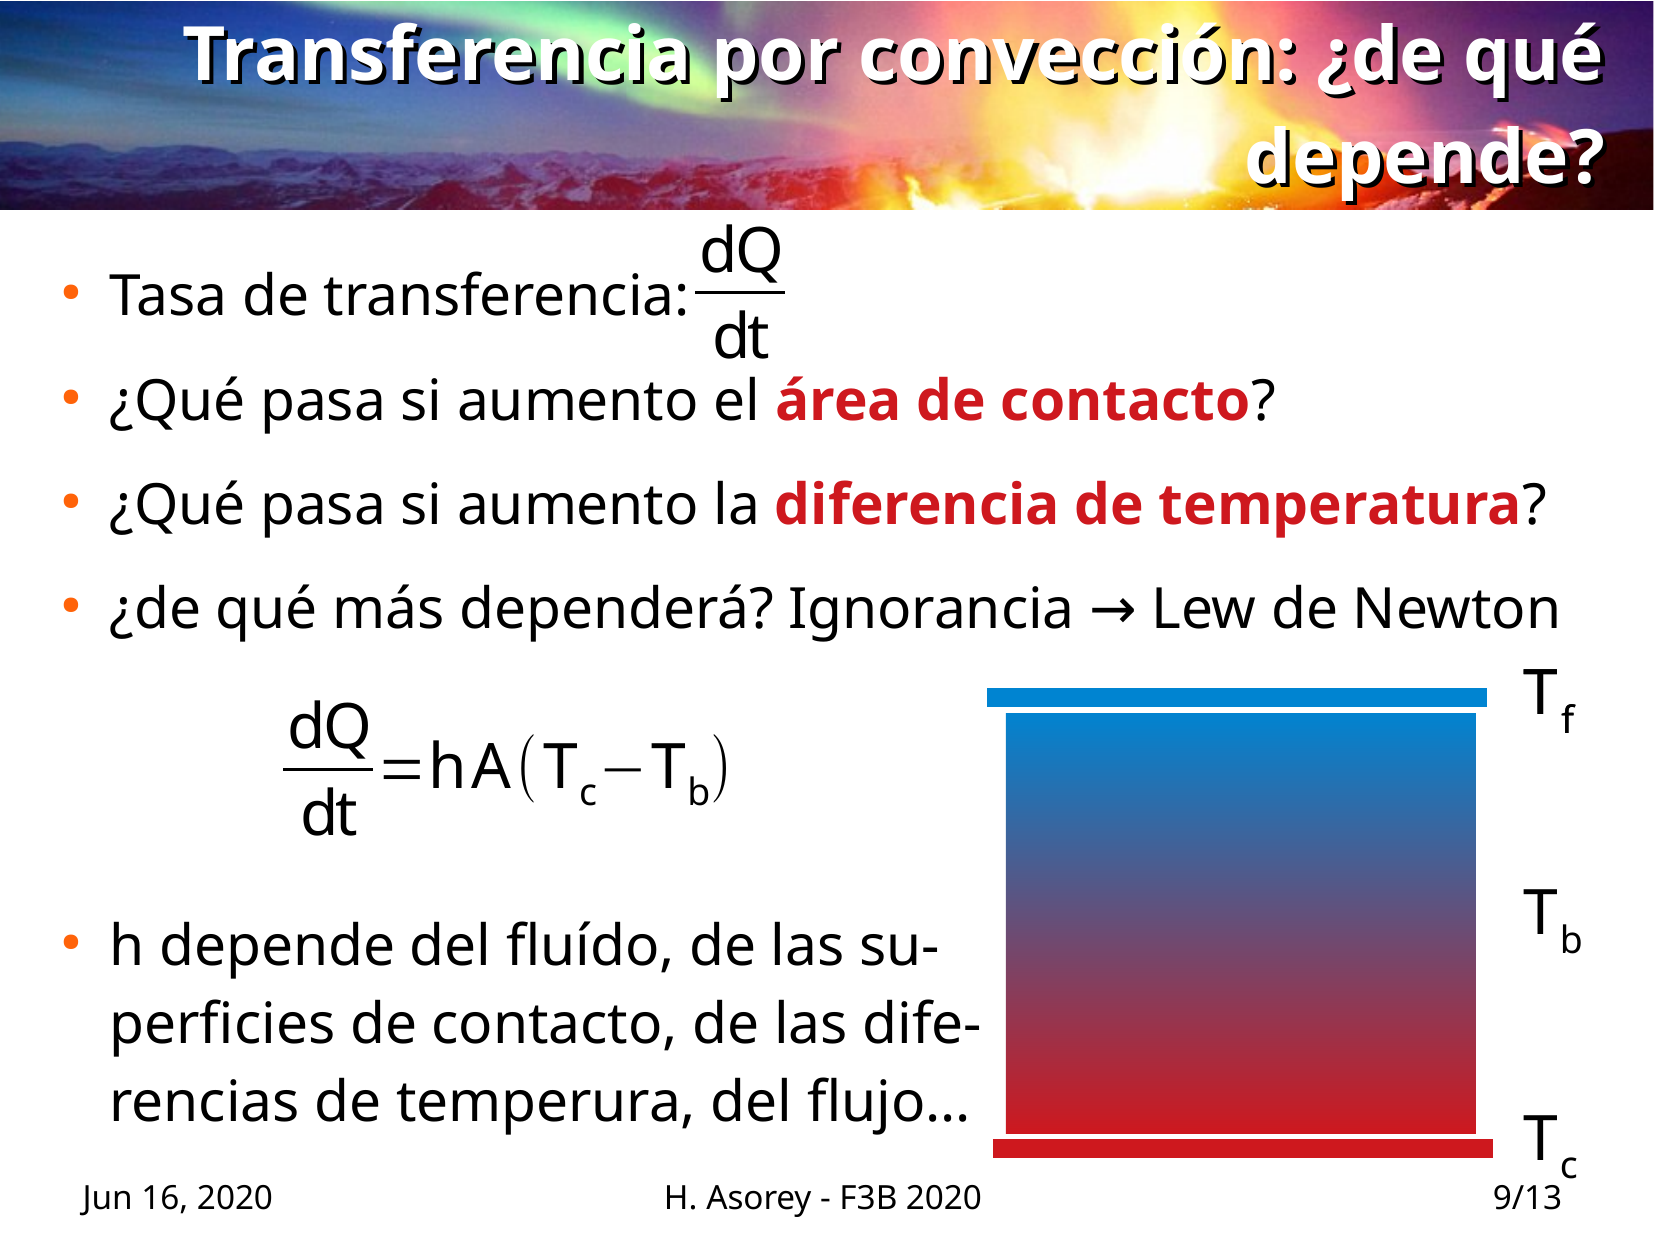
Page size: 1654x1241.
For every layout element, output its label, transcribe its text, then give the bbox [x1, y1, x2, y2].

title Transferencia por convección: ¿de qué depende? [45, 15, 1606, 191]
list Tasa de transferencia: ¿Qué pasa si aumento el área de contacto? ¿Qué pasa si aumento la diferencia de temperatura? ¿de qué más dependerá? Ignorancia → Lew de Newton h depende del fluído, de las su- perficies de contacto, de las dife- rencias de temperura, del flujo... [45, 255, 1606, 1156]
chart [1516, 1100, 1585, 1188]
picture [0, 1, 1654, 210]
chart [273, 689, 739, 851]
text_box [1005, 713, 1476, 1134]
chart [685, 212, 794, 374]
chart [1516, 874, 1587, 962]
chart [1515, 654, 1582, 742]
